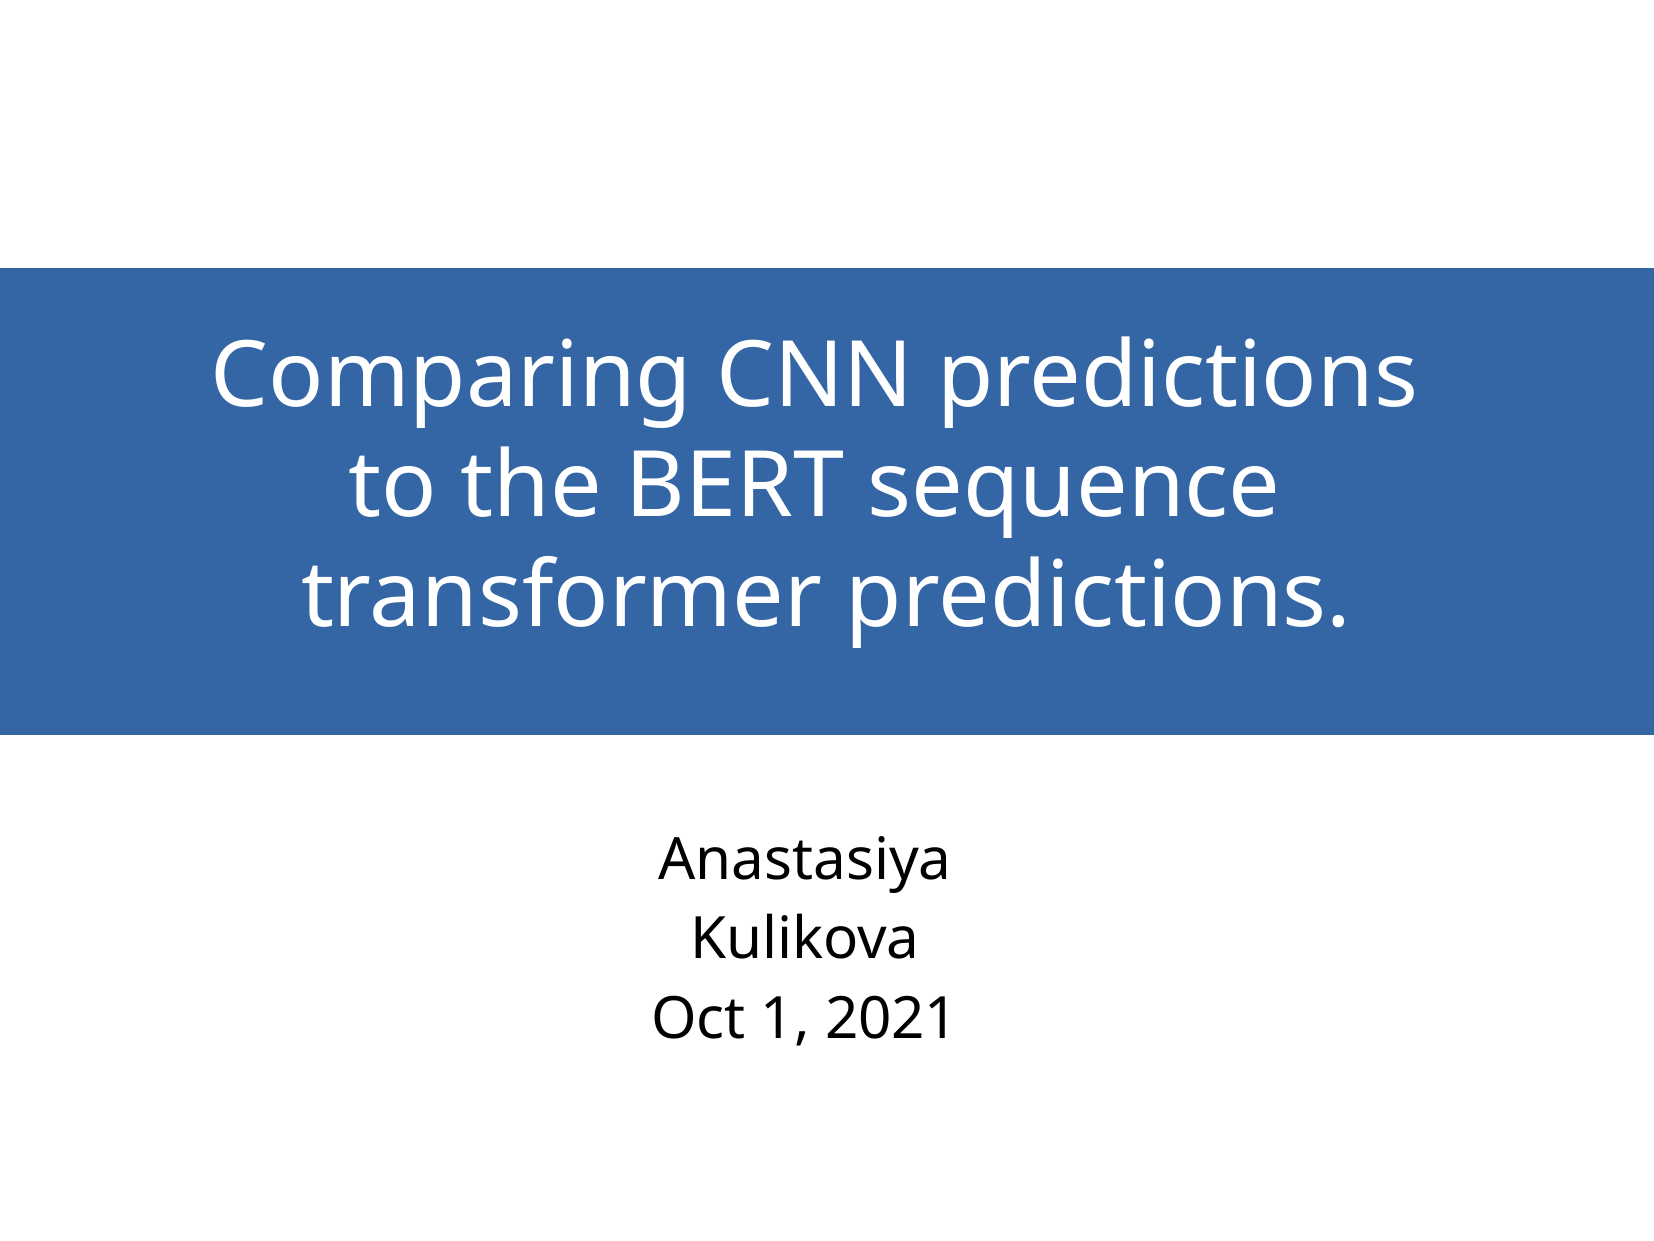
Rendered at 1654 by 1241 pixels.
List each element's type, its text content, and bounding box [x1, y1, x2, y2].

text_box Anastasiya Kulikova Oct 1, 2021 [529, 810, 1081, 965]
text_box Comparing CNN predictions to the BERT sequence transformer predictions. [0, 268, 1654, 735]
